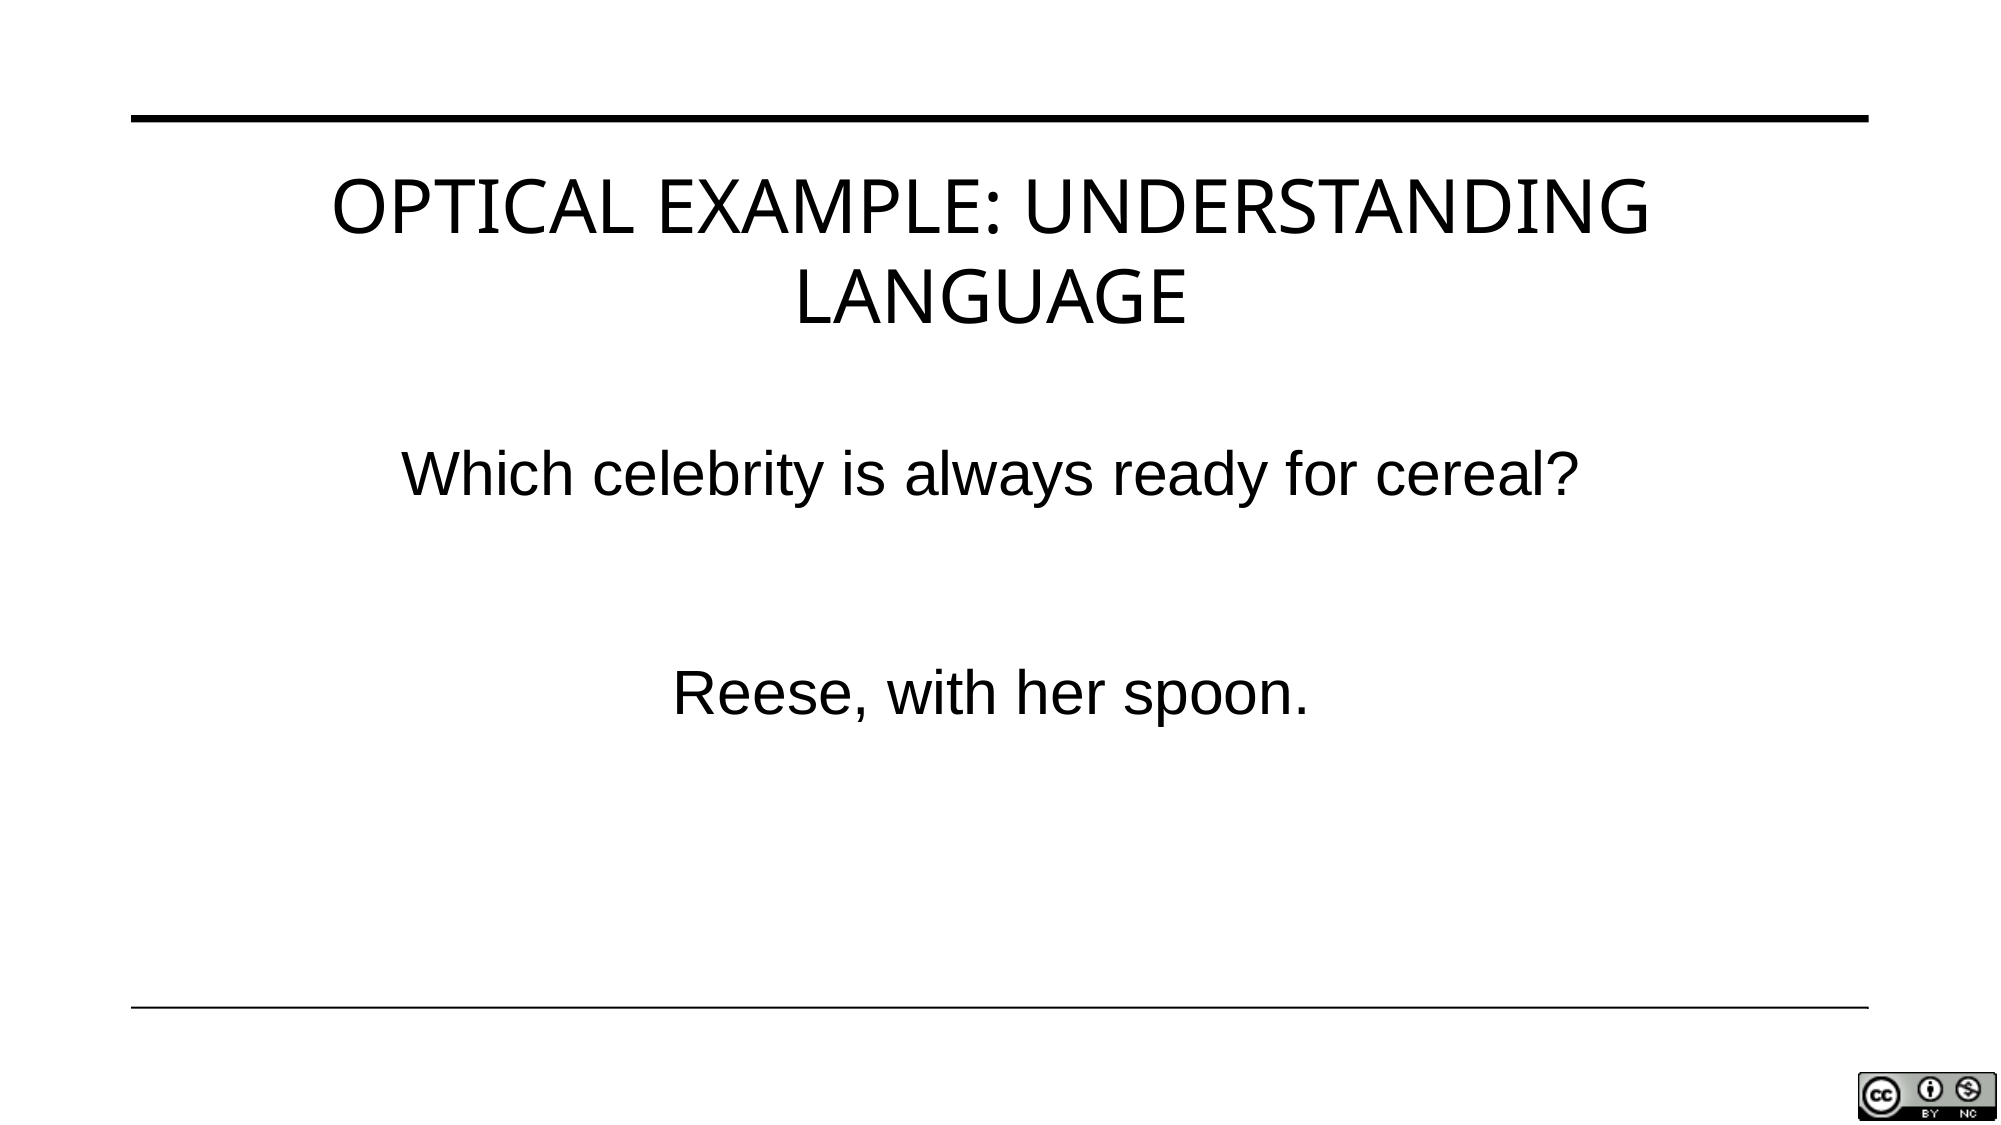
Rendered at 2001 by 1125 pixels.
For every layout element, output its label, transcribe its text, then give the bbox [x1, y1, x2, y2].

title OPTICAL EXAMPLE: UNDERSTANDING LANGUAGE [114, 151, 1869, 261]
picture [1858, 1072, 1997, 1121]
text_box Reese, with her spoon. [114, 644, 1869, 735]
text_box Which celebrity is always ready for cereal? [114, 425, 1869, 516]
